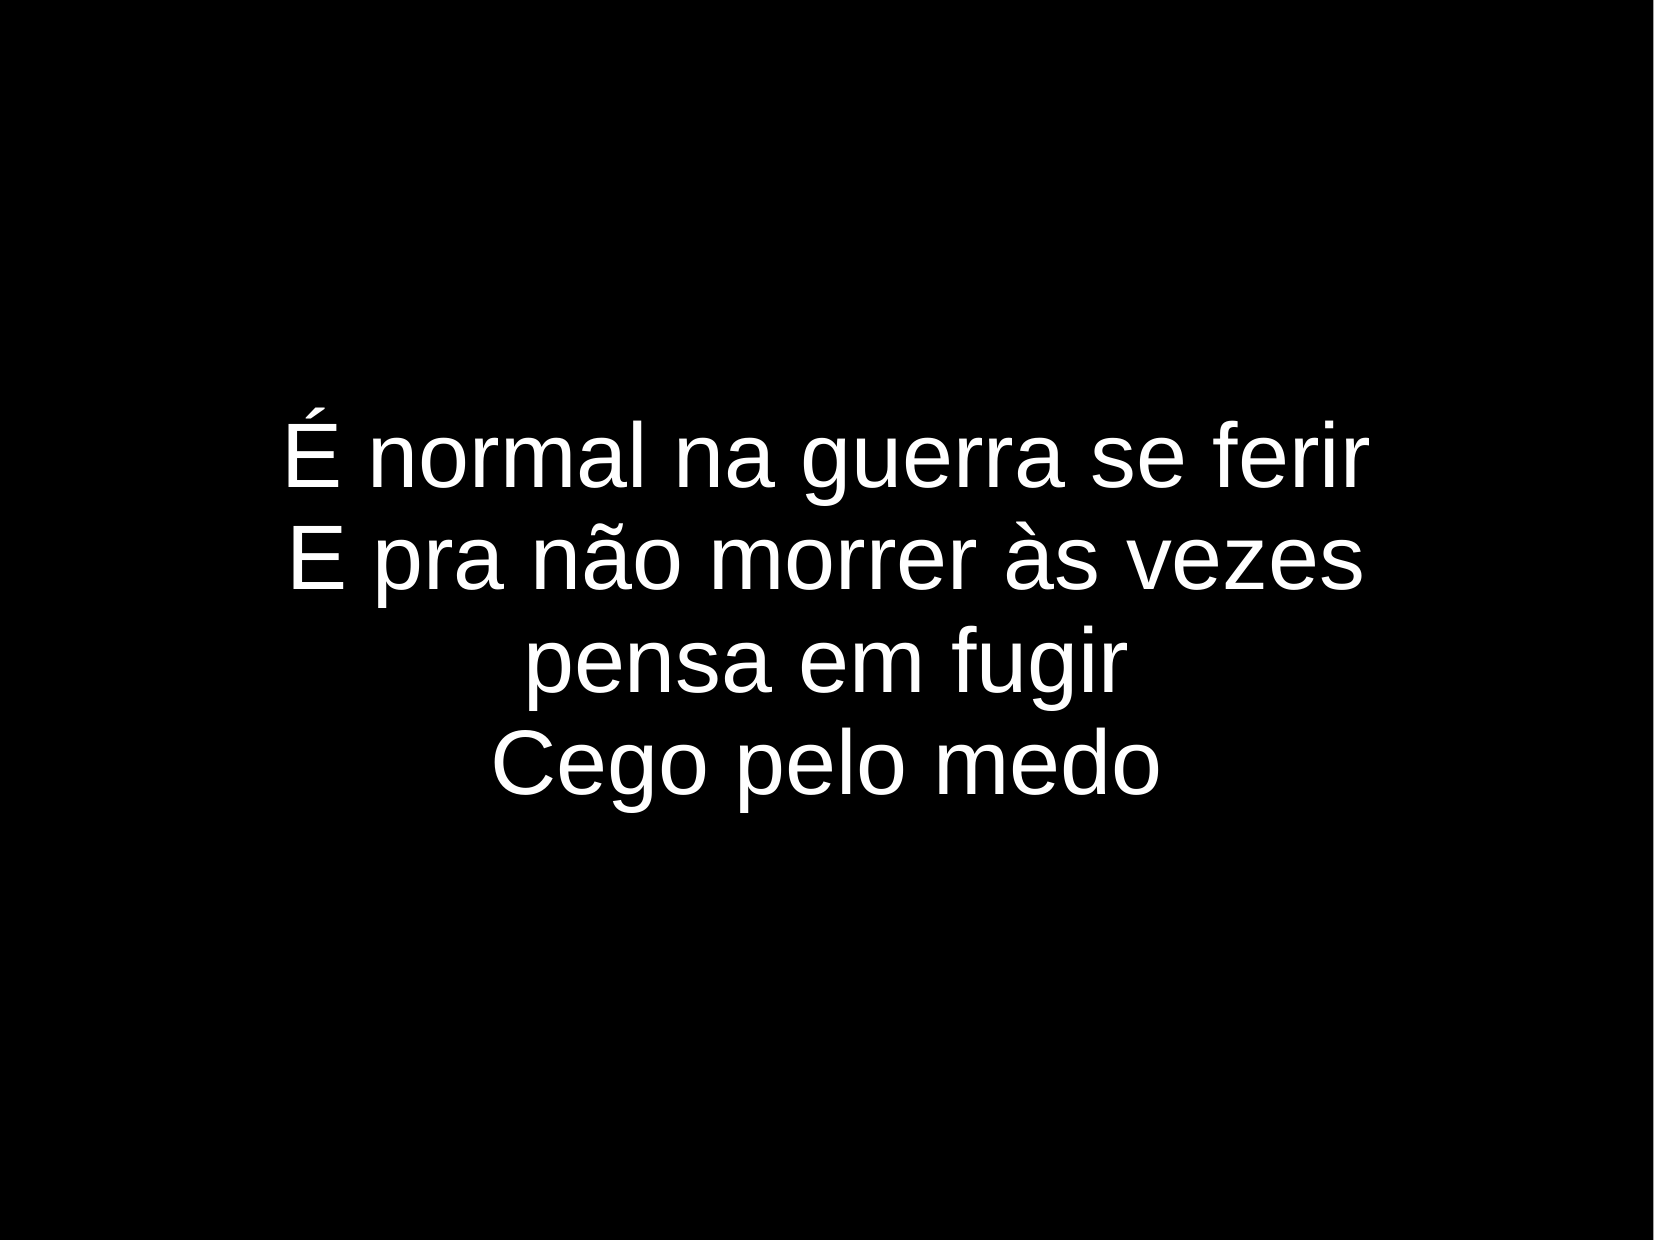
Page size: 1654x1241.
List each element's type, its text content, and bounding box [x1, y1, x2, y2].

subtitle É normal na guerra se ferir E pra não morrer às vezes pensa em fugir Cego pelo medo [82, 49, 1571, 1170]
